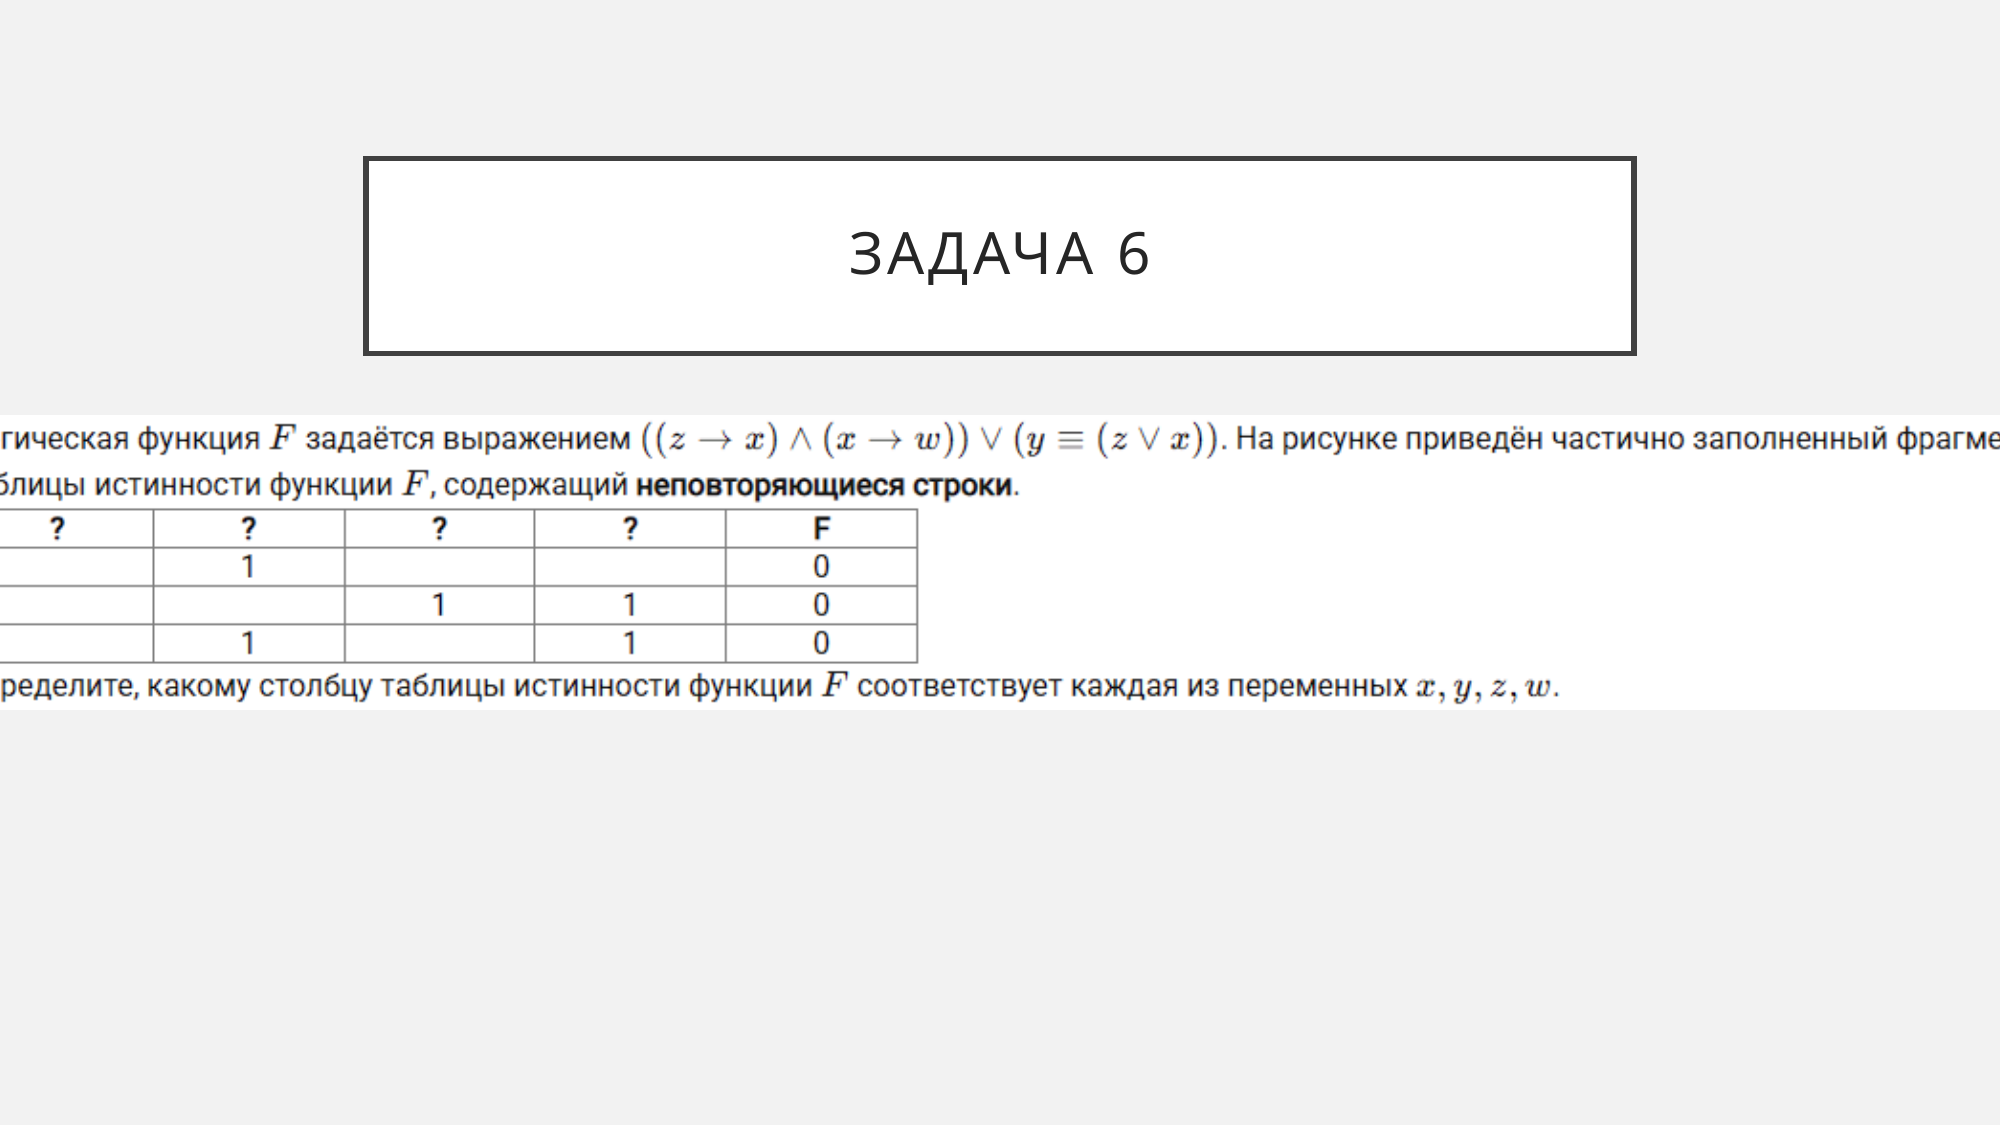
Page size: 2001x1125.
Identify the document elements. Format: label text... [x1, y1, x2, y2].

title Задача 6 [366, 158, 1634, 354]
picture [0, 415, 2000, 710]
